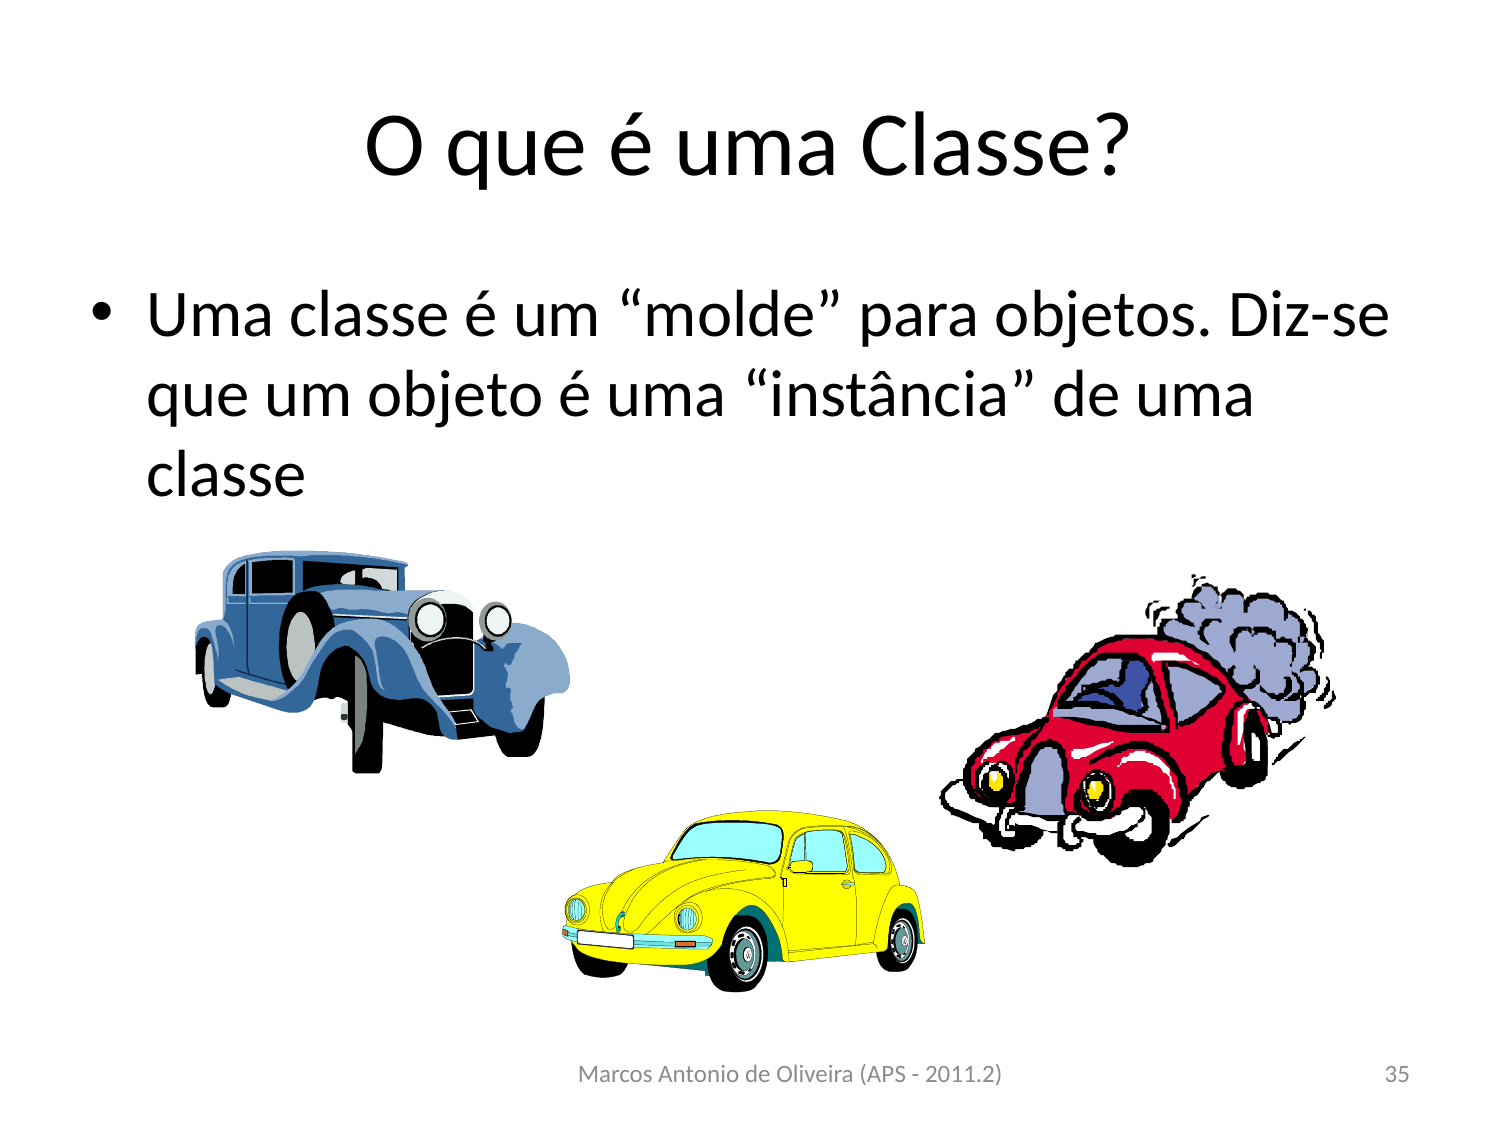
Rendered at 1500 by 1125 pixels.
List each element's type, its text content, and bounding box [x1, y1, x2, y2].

picture [562, 810, 925, 993]
slide_number <número> [1074, 1042, 1425, 1103]
picture [194, 550, 570, 774]
list Uma classe é um “molde” para objetos. Diz-se que um objeto é uma “instância” de uma classe [75, 262, 1425, 1005]
title O que é uma Classe? [75, 45, 1425, 233]
picture [939, 574, 1336, 868]
footer Marcos Antonio de Oliveira (APS - 2011.2) [512, 1042, 1069, 1103]
